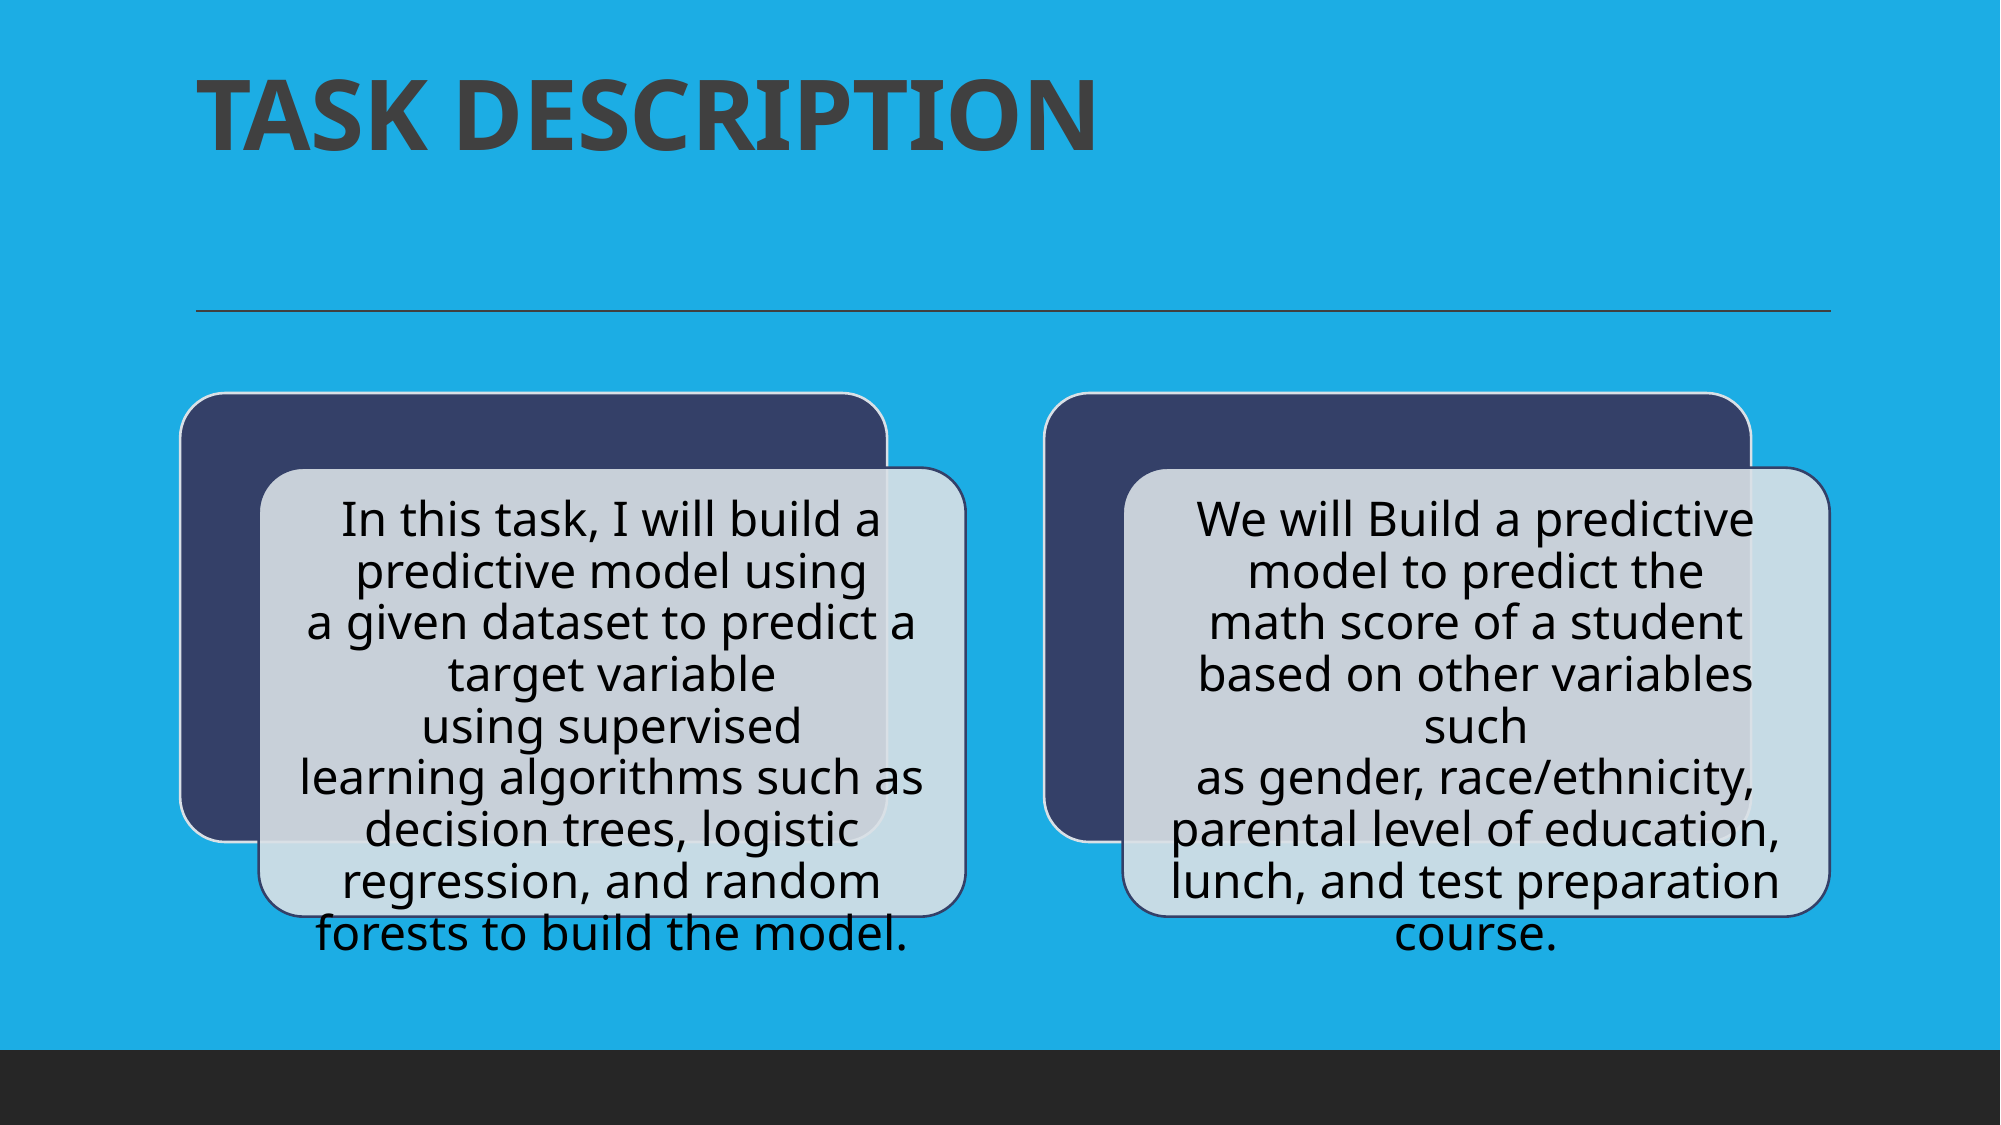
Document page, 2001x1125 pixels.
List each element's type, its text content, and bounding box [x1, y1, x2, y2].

title Task DESCRIPTION [180, 47, 1831, 286]
text_box We will Build a predictive model to predict the math score of a student based on other variables such as gender, race/ethnicity, parental level of education, lunch, and test preparation course. [1122, 467, 1830, 917]
text_box In this task, I will build a predictive model using a given dataset to predict a target variable using supervised learning algorithms such as decision trees, logistic regression, and random forests to build the model. [258, 467, 966, 917]
text_box [0, 0, 2000, 1125]
